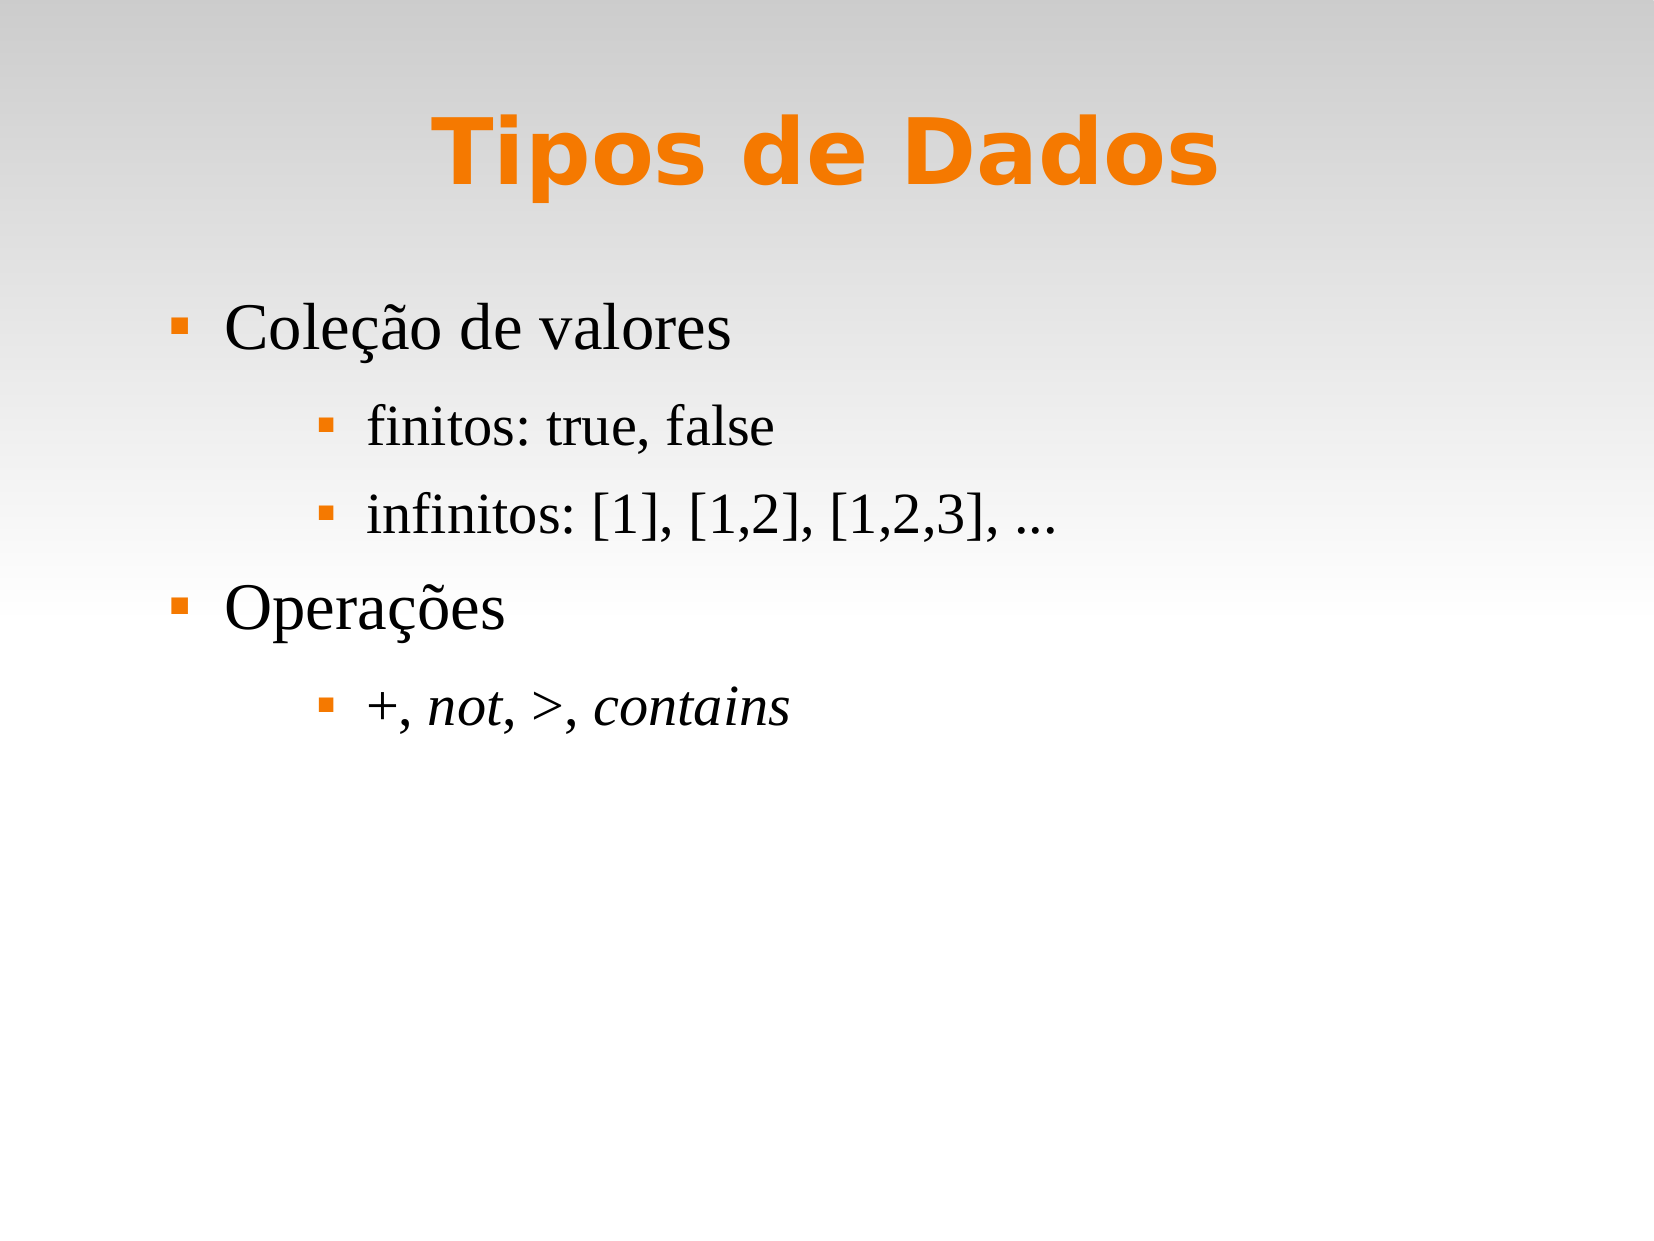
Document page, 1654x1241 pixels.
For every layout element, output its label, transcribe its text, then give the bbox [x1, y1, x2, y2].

title Tipos de Dados [82, 49, 1571, 257]
list Coleção de valores finitos: true, false infinitos: [1], [1,2], [1,2,3], ... Operações +, not, >, contains [82, 290, 1571, 1109]
